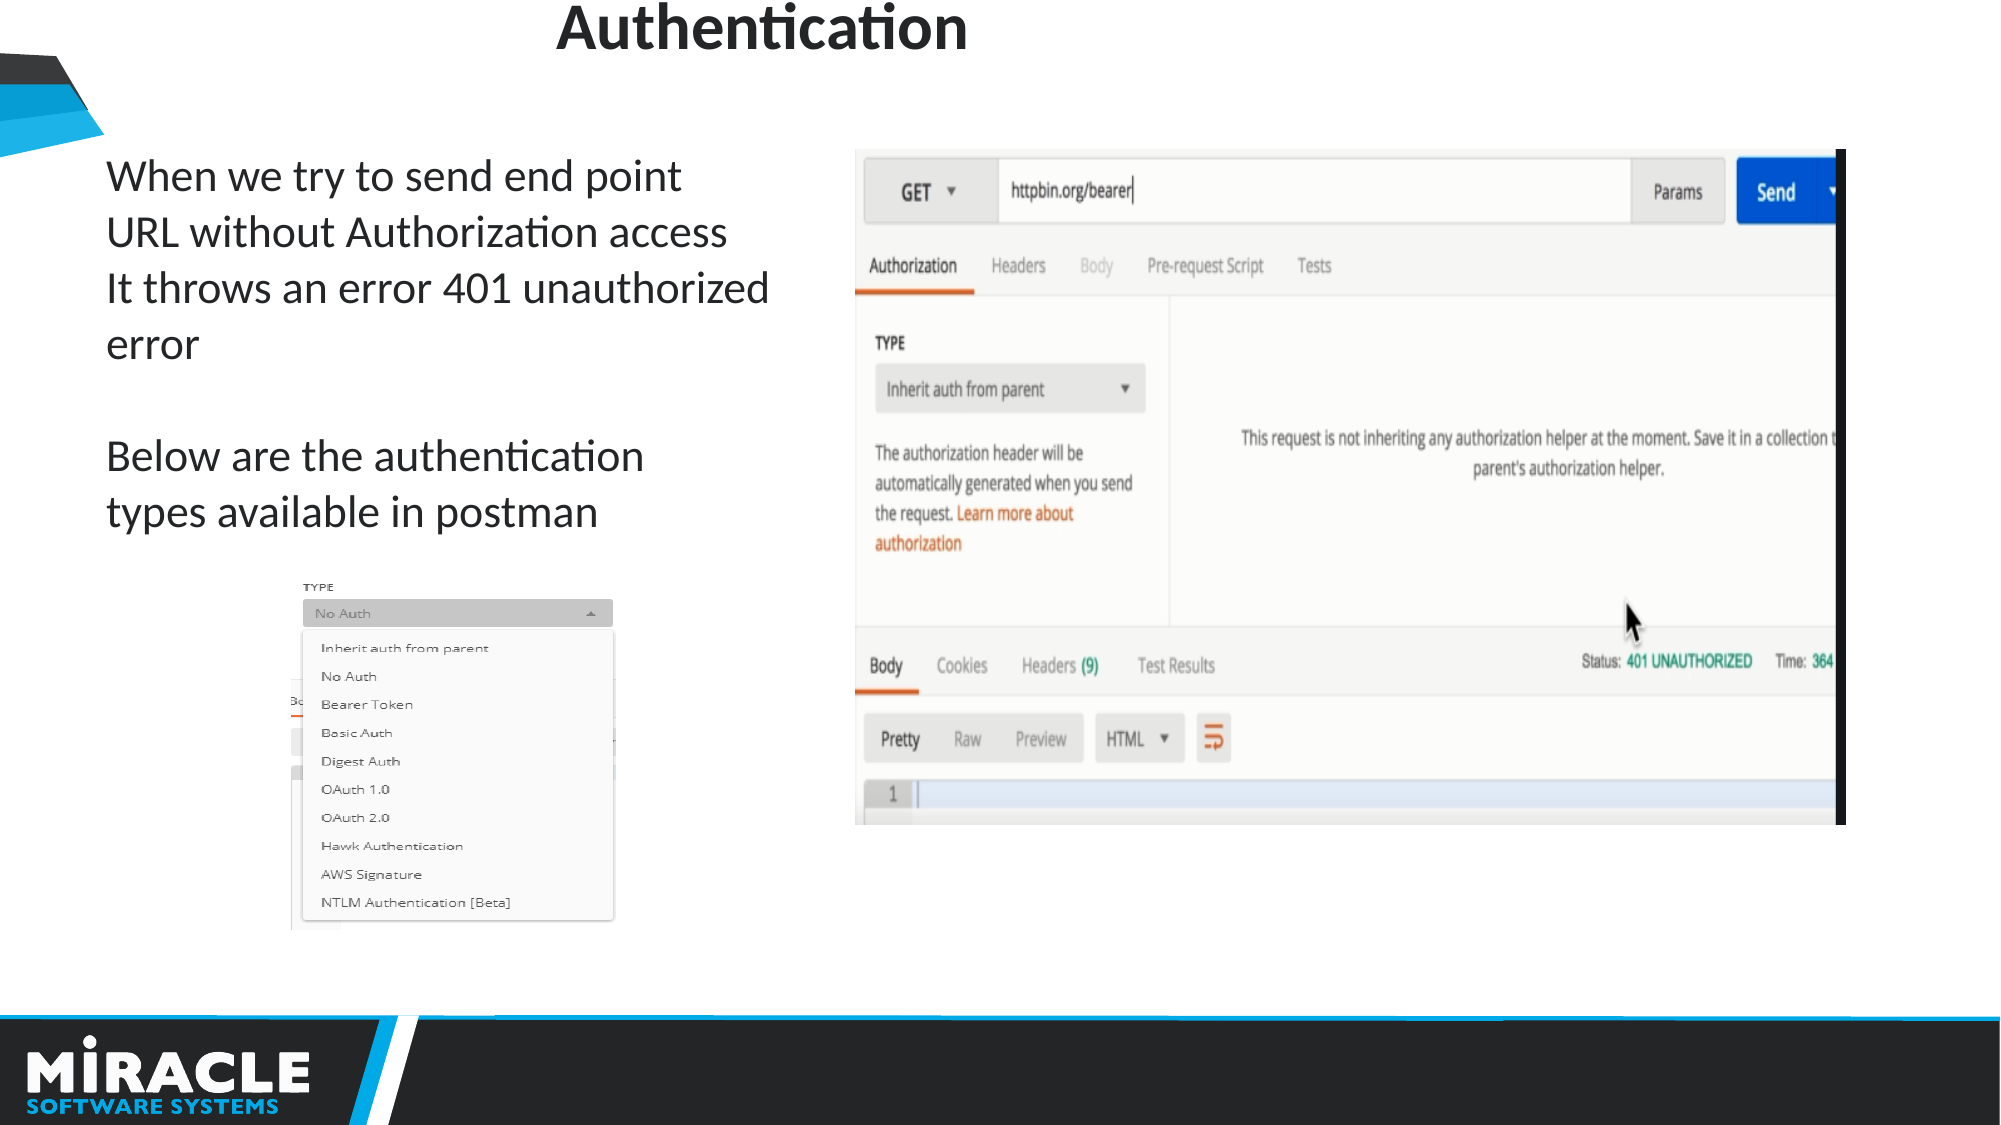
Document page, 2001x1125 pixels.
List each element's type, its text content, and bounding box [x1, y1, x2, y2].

title Authentication When we try to send end point URL without Authorization access It throws an error 401 unauthorized error Below are the authentication types available in postman [106, 0, 1906, 968]
picture [291, 569, 616, 931]
picture [855, 149, 1846, 826]
